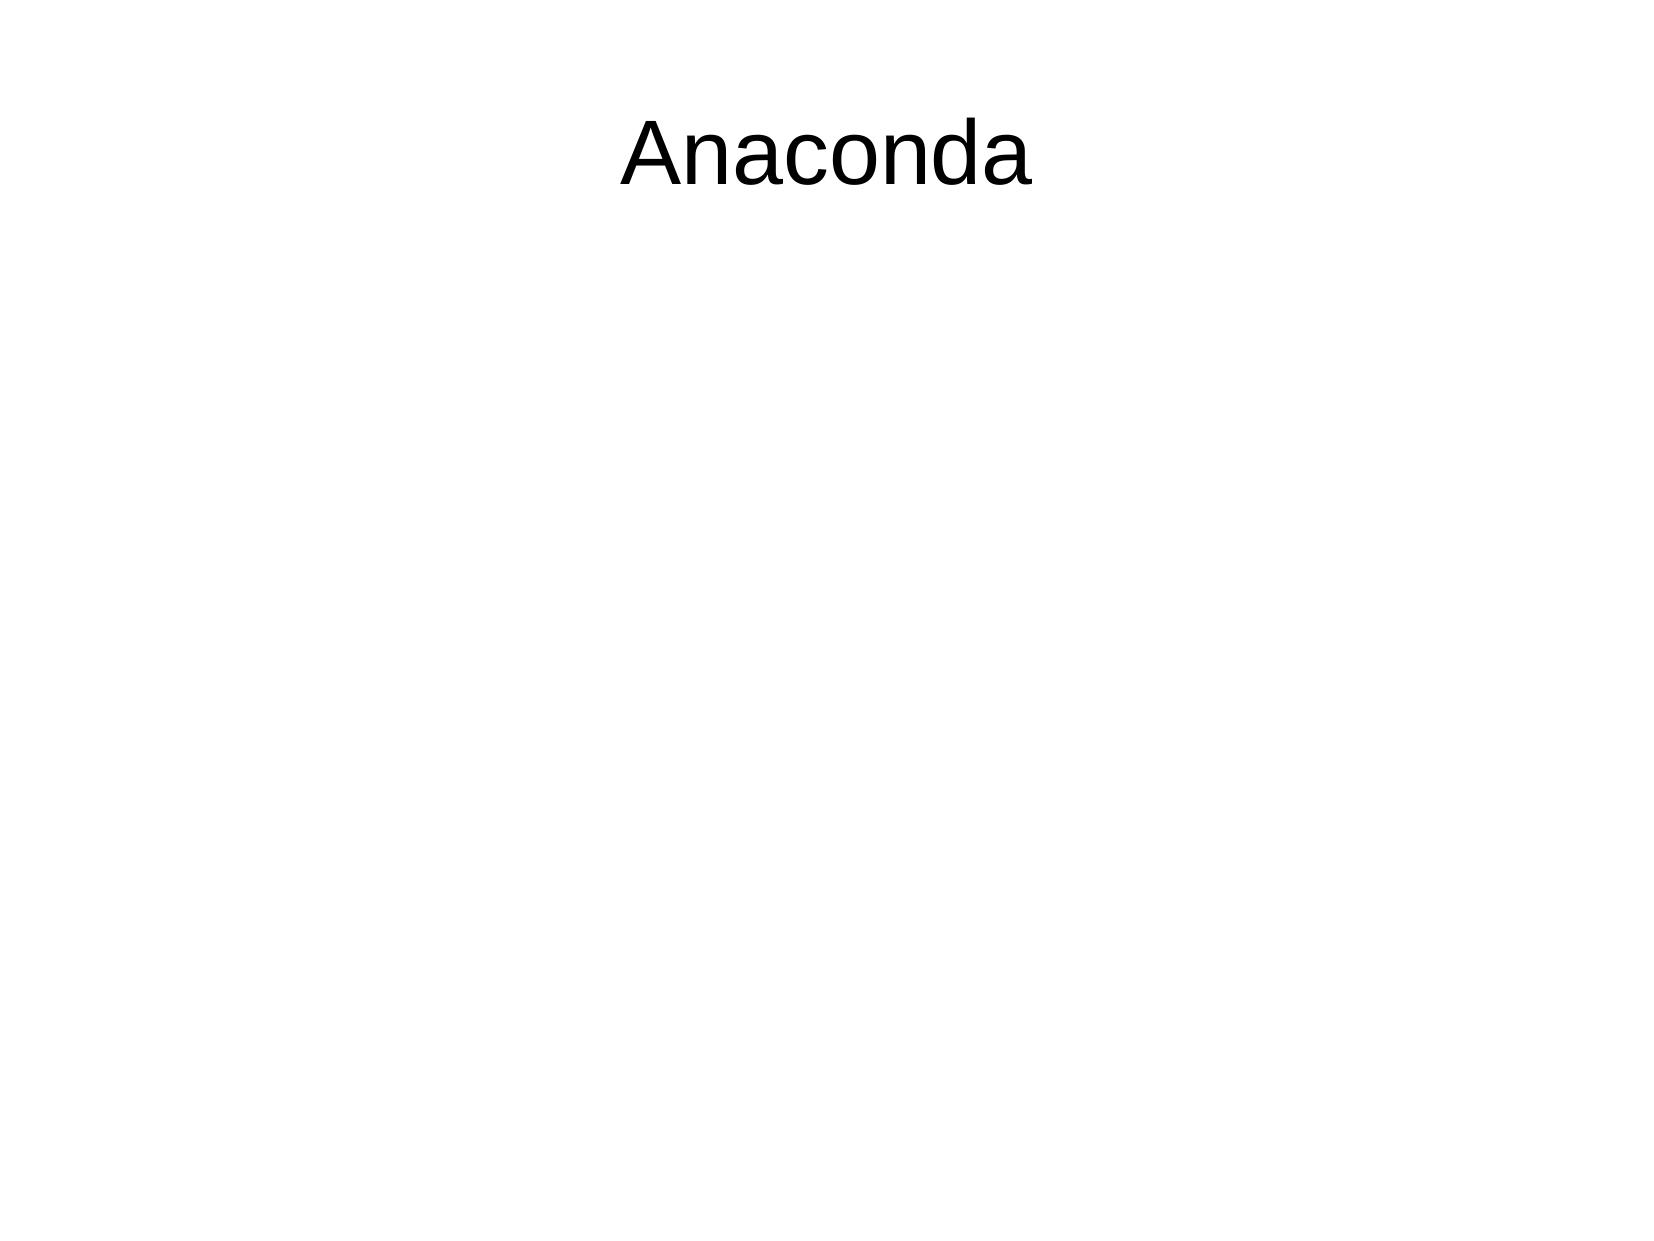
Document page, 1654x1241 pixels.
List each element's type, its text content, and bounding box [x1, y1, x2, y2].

title Anaconda [82, 49, 1571, 257]
